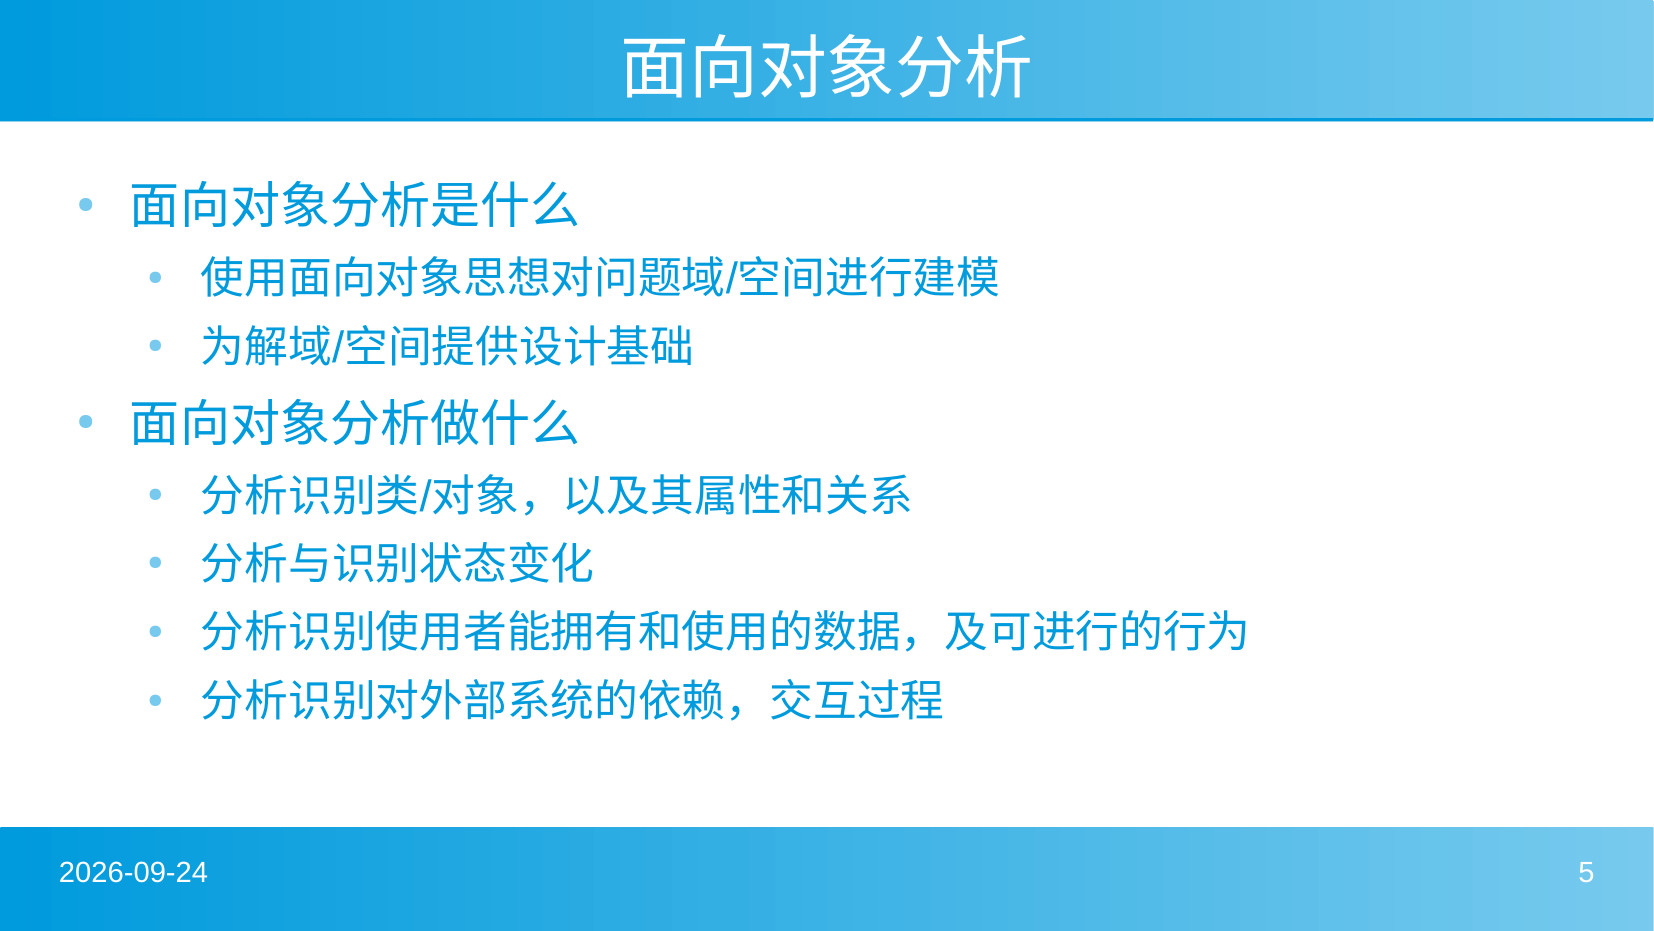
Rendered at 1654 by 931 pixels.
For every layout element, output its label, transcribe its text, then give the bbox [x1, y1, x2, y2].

title 面向对象分析 [59, 28, 1595, 109]
list 面向对象分析是什么 使用面向对象思想对问题域/空间进行建模 为解域/空间提供设计基础 面向对象分析做什么 分析识别类/对象，以及其属性和关系 分析与识别状态变化 分析识别使用者能拥有和使用的数据，及可进行的行为 分析识别对外部系统的依赖，交互过程 [59, 177, 1595, 768]
